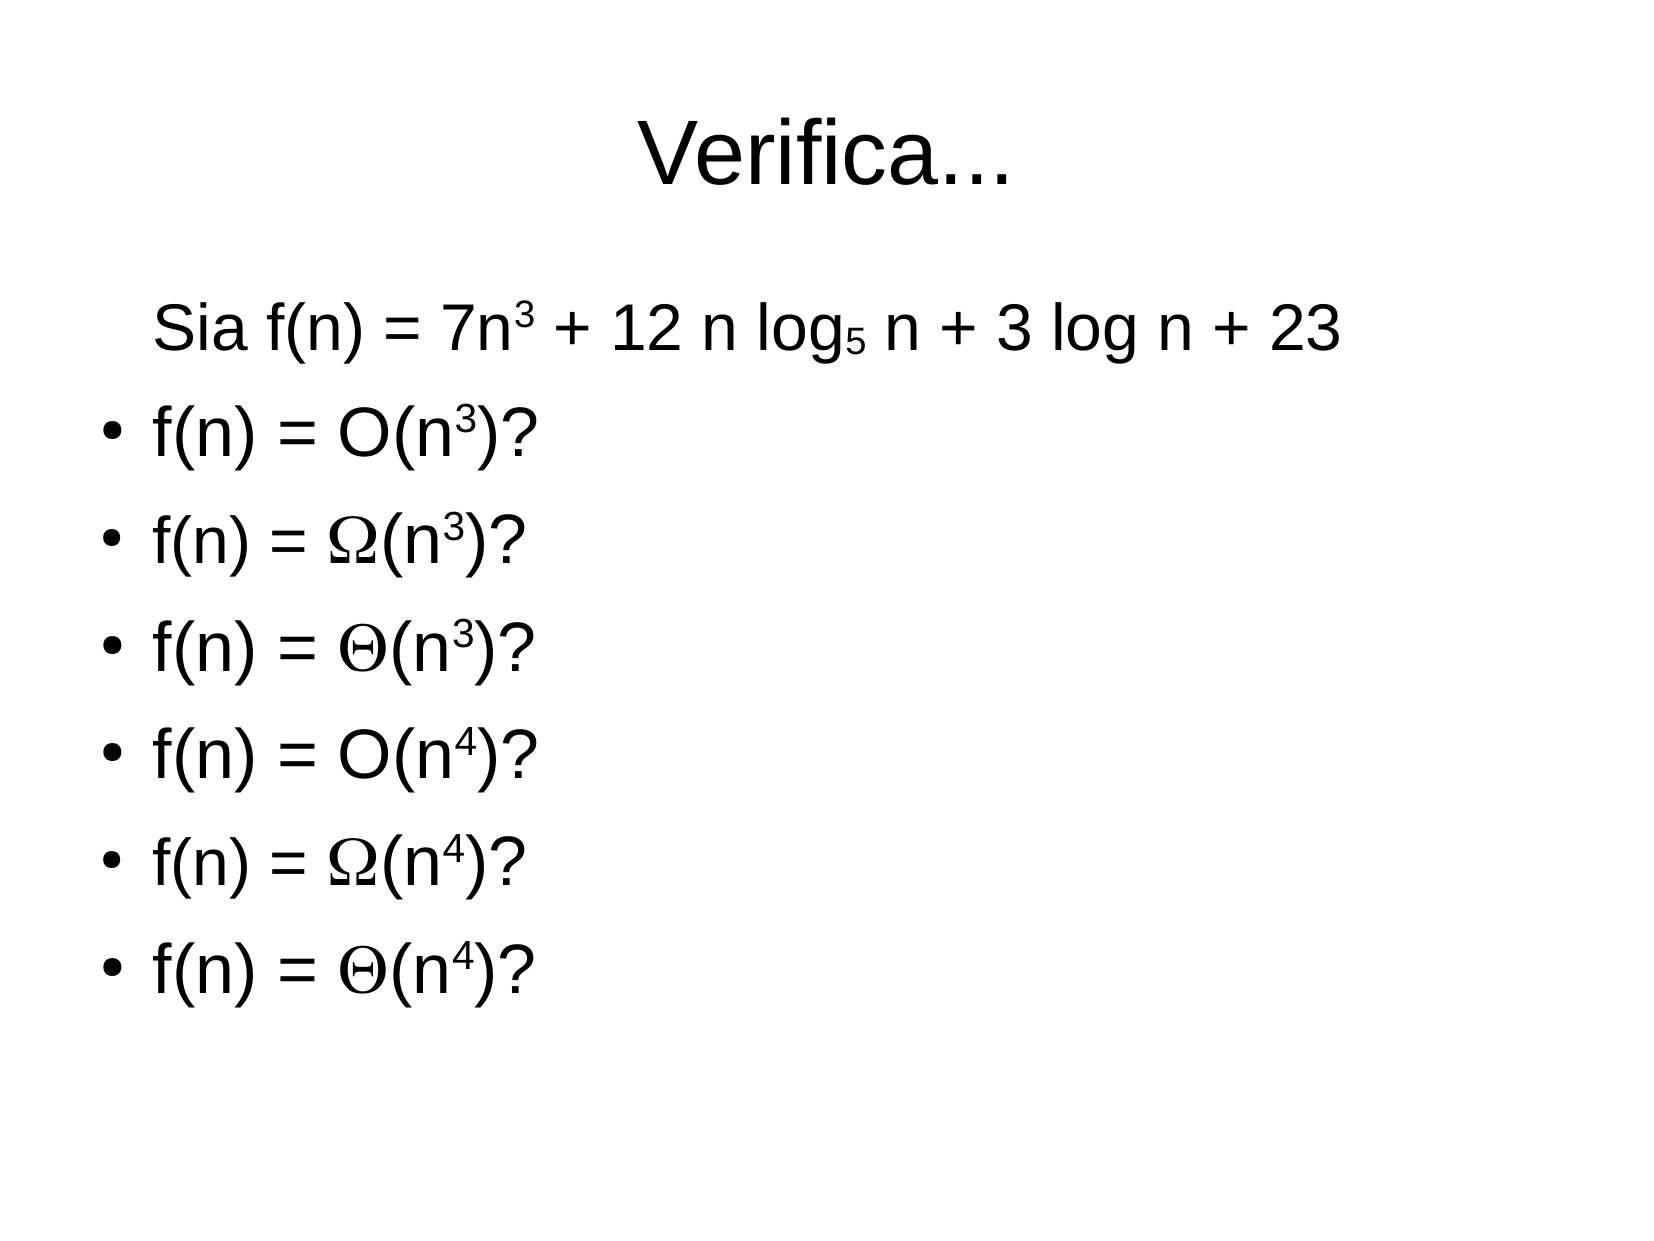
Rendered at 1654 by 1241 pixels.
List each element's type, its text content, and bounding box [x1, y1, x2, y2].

list Sia f(n) = 7n3 + 12 n log5 n + 3 log n + 23 f(n) = O(n3)? f(n) = (n3)? f(n) = (n3)? f(n) = O(n4)? f(n) = (n4)? f(n) = (n4)? [82, 290, 1571, 1010]
title Verifica... [82, 49, 1571, 257]
